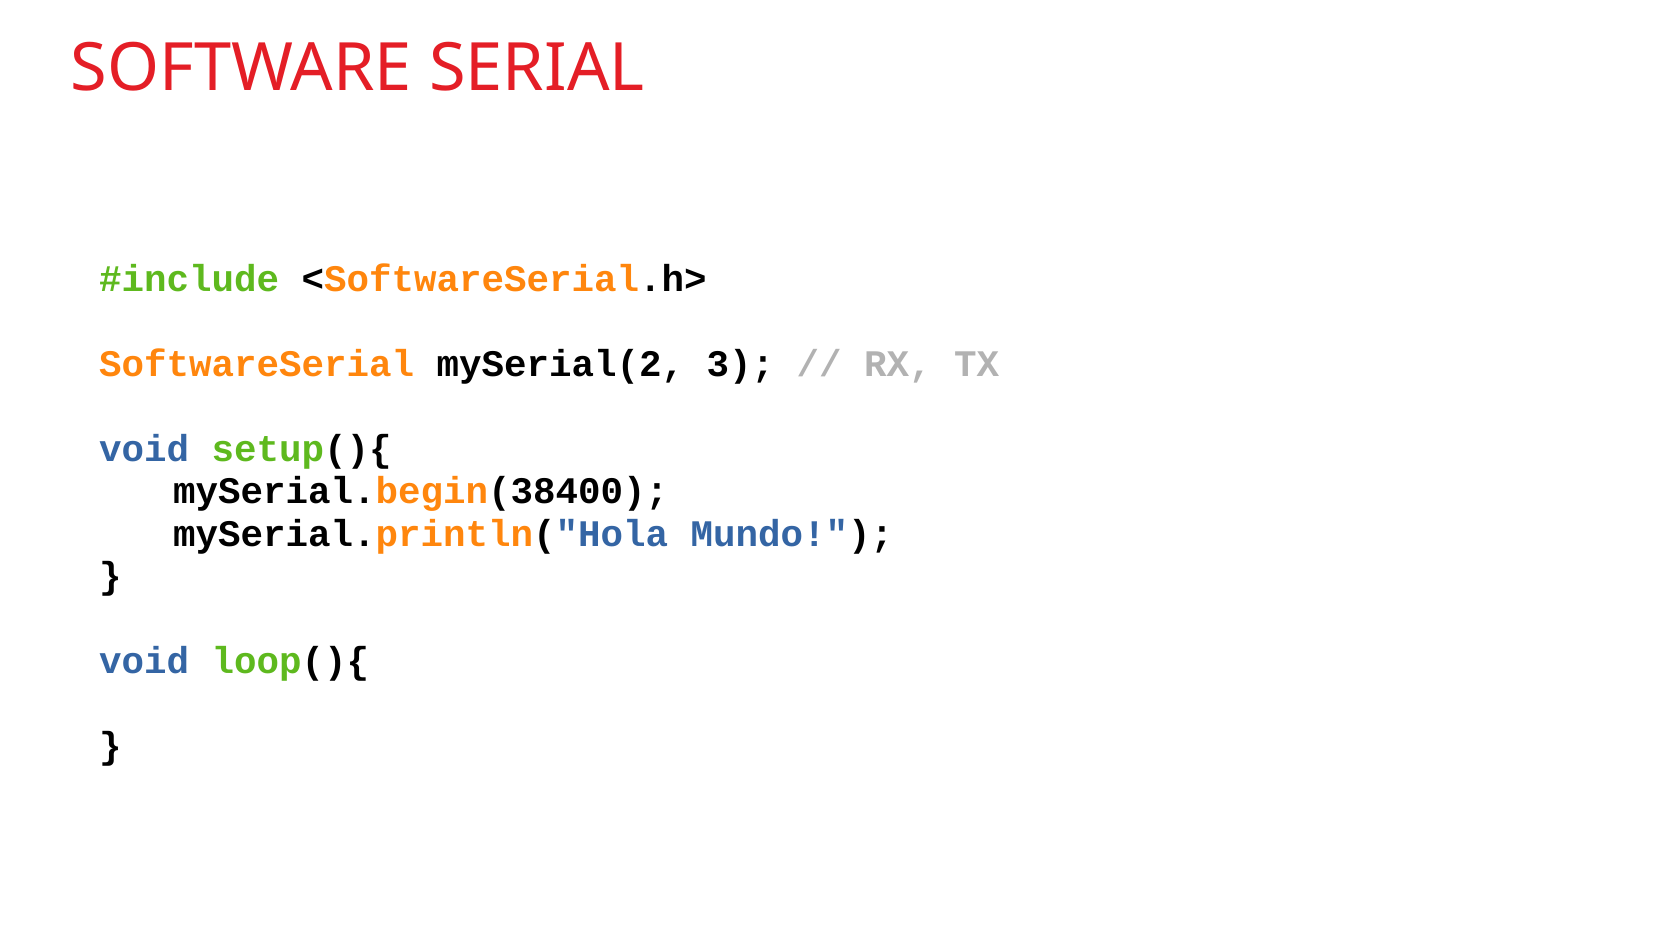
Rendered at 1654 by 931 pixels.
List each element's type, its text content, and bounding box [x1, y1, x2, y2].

title SOFTWARE SERIAL [70, 11, 1347, 118]
text_box #include <SoftwareSerial.h> SoftwareSerial mySerial(2, 3); // RX, TX void setup(){ mySerial.begin(38400); mySerial.println("Hola Mundo!"); } void loop(){ } [84, 252, 1570, 778]
